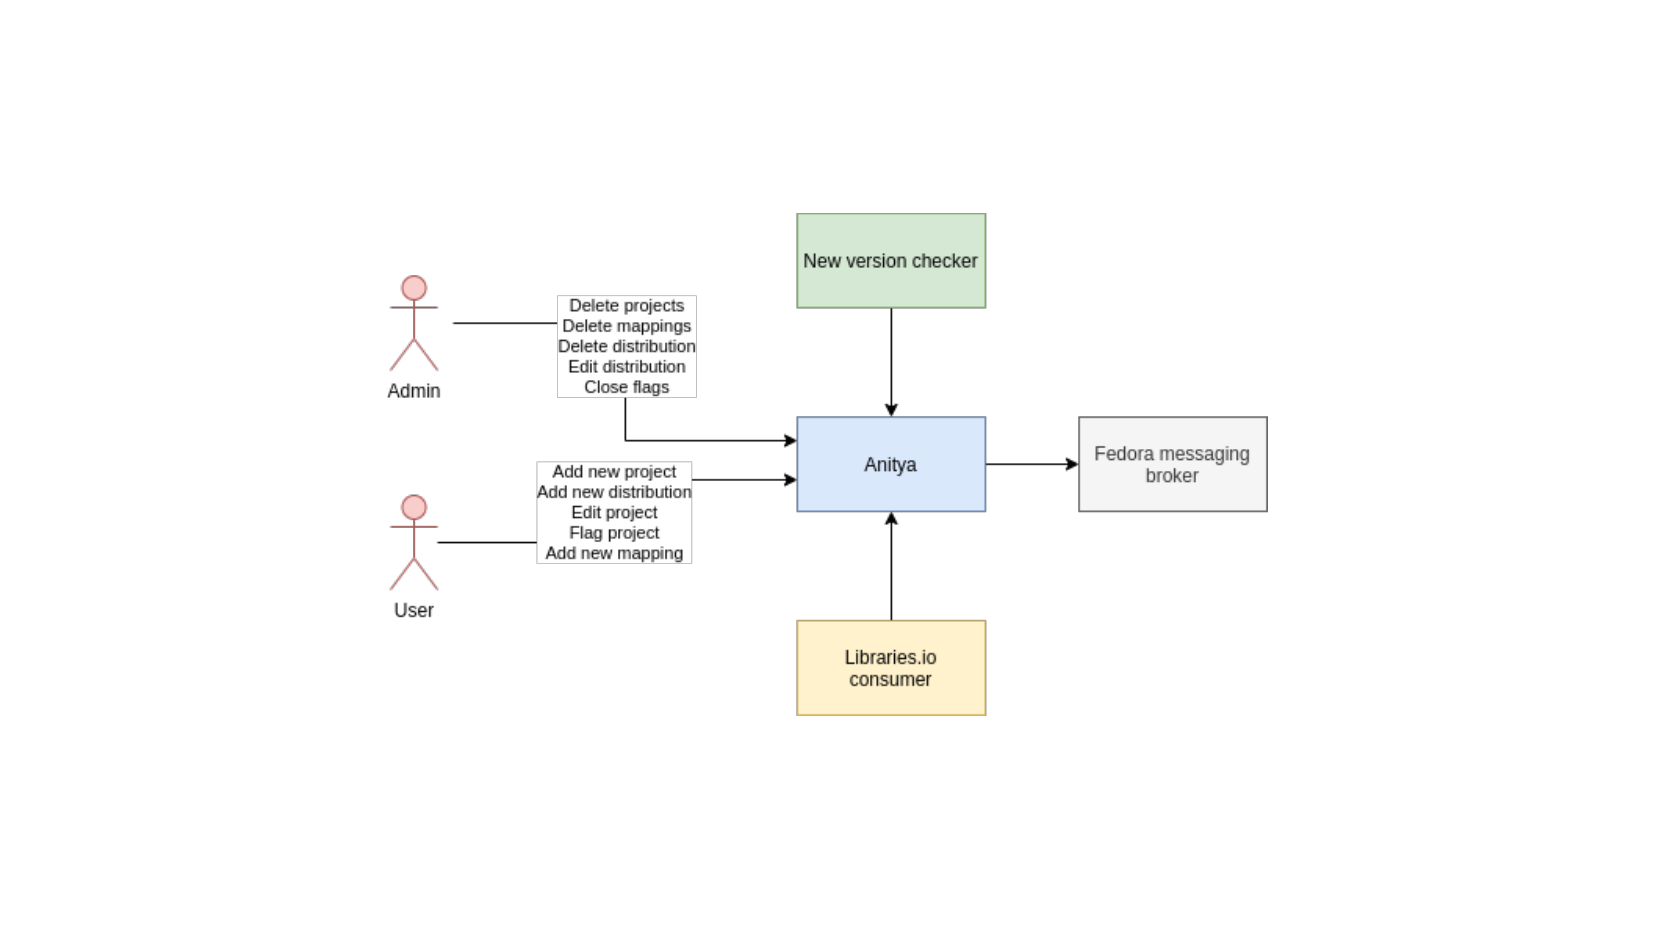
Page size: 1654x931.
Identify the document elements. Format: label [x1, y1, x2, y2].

picture [387, 213, 1268, 716]
